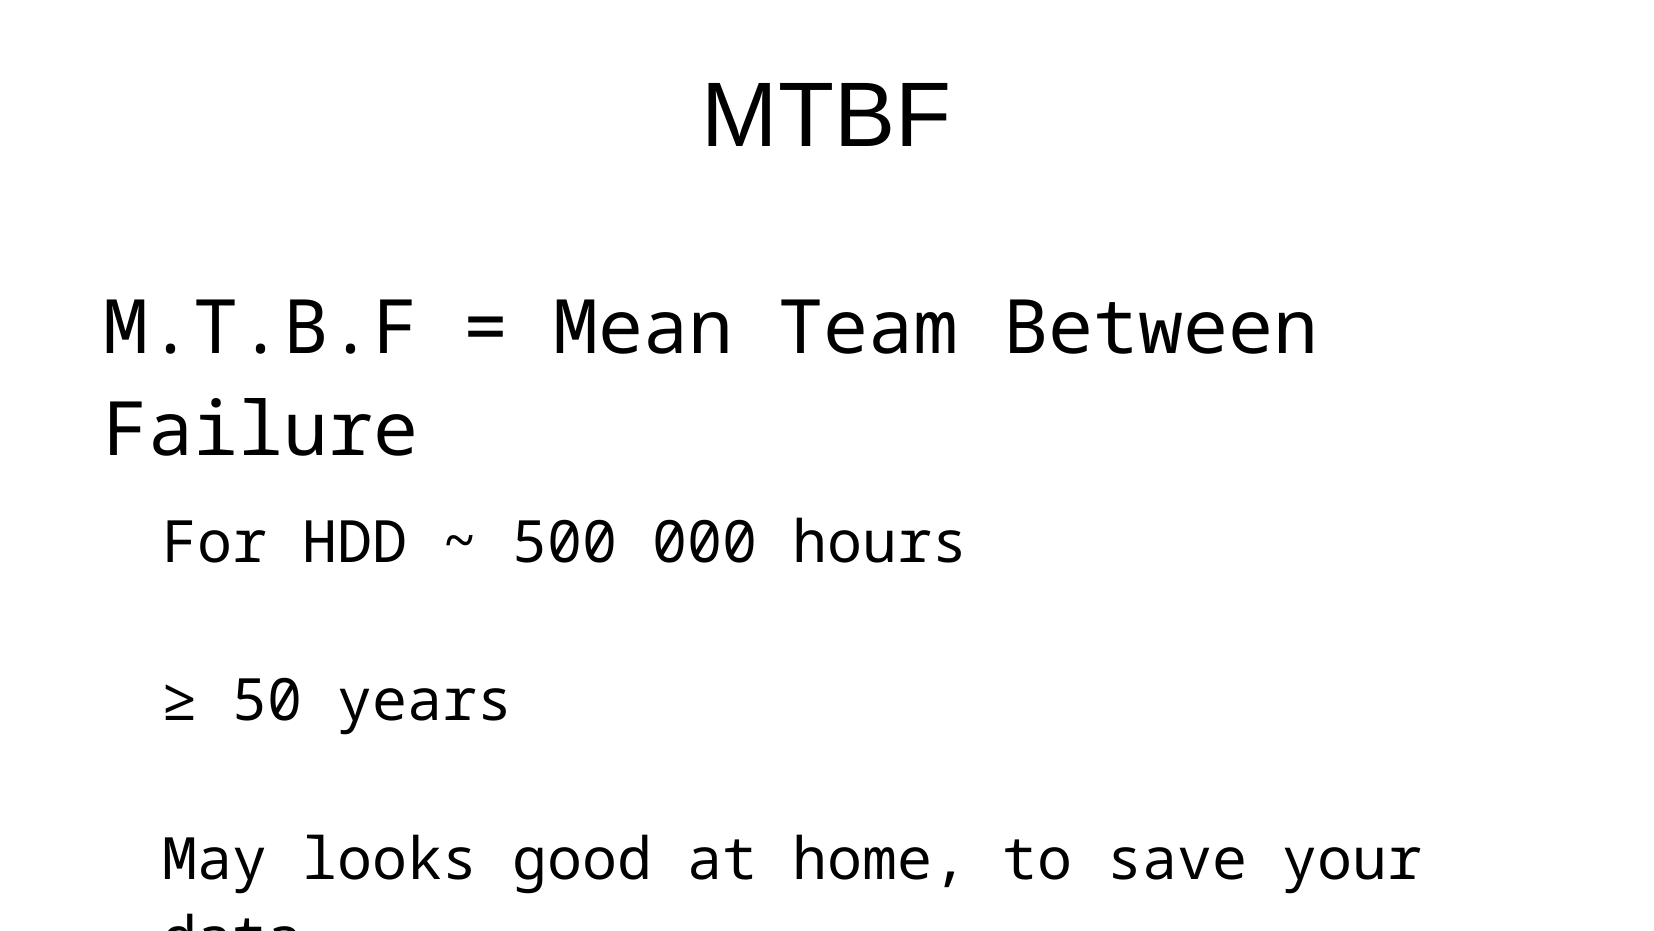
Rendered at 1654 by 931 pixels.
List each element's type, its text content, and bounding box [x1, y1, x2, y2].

text_box For HDD ~ 500 000 hours ≥ 50 years May looks good at home, to save your data ( Mean = average.. may be smaller/longer ) [147, 413, 1581, 931]
text_box M.T.B.F = Mean Team Between Failure [88, 265, 1595, 414]
title MTBF [82, 37, 1571, 193]
